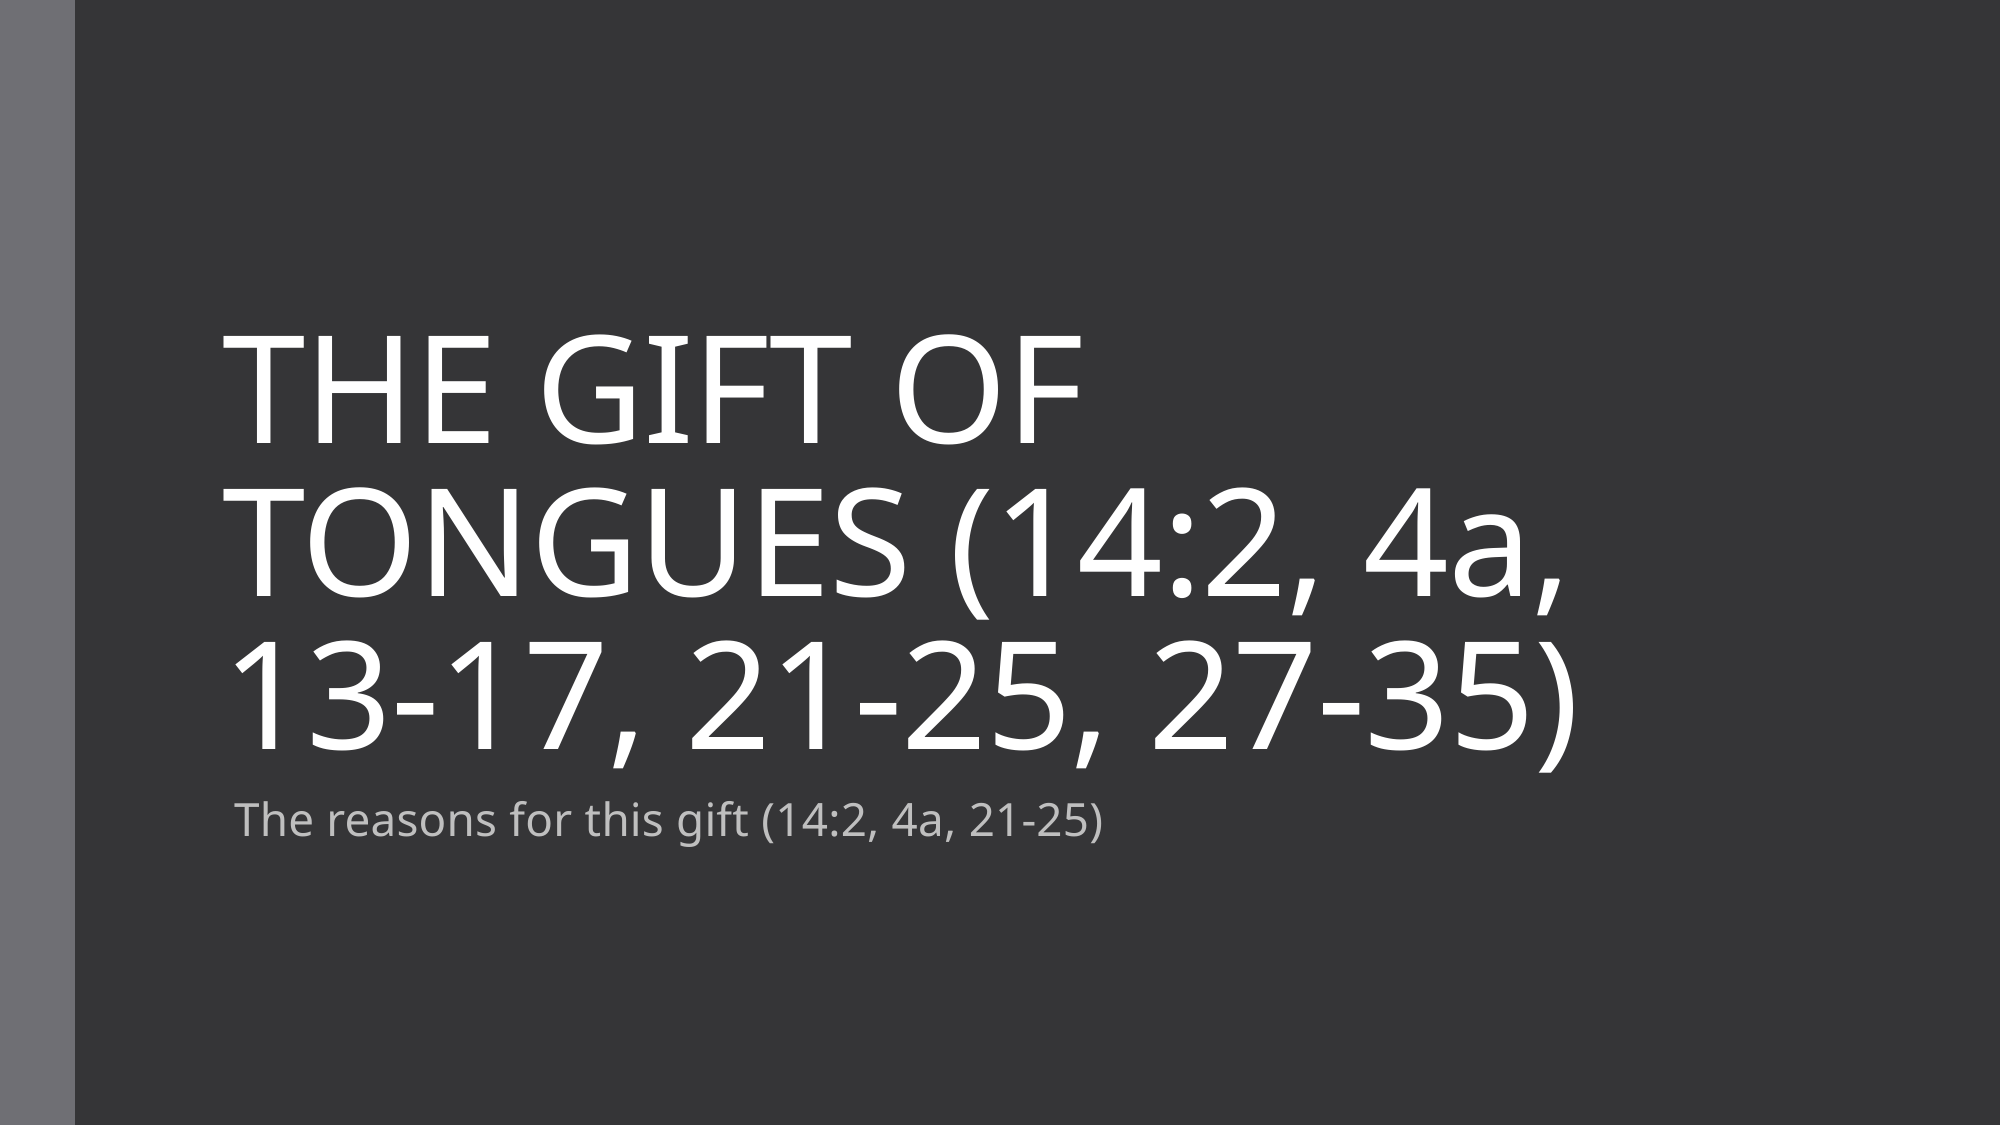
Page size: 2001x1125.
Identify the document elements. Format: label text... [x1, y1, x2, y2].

title THE GIFT OF TONGUES (14:2, 4a, 13-17, 21-25, 27-35) [206, 124, 1752, 787]
subtitle The reasons for this gift (14:2, 4a, 21-25) [206, 787, 1752, 1066]
